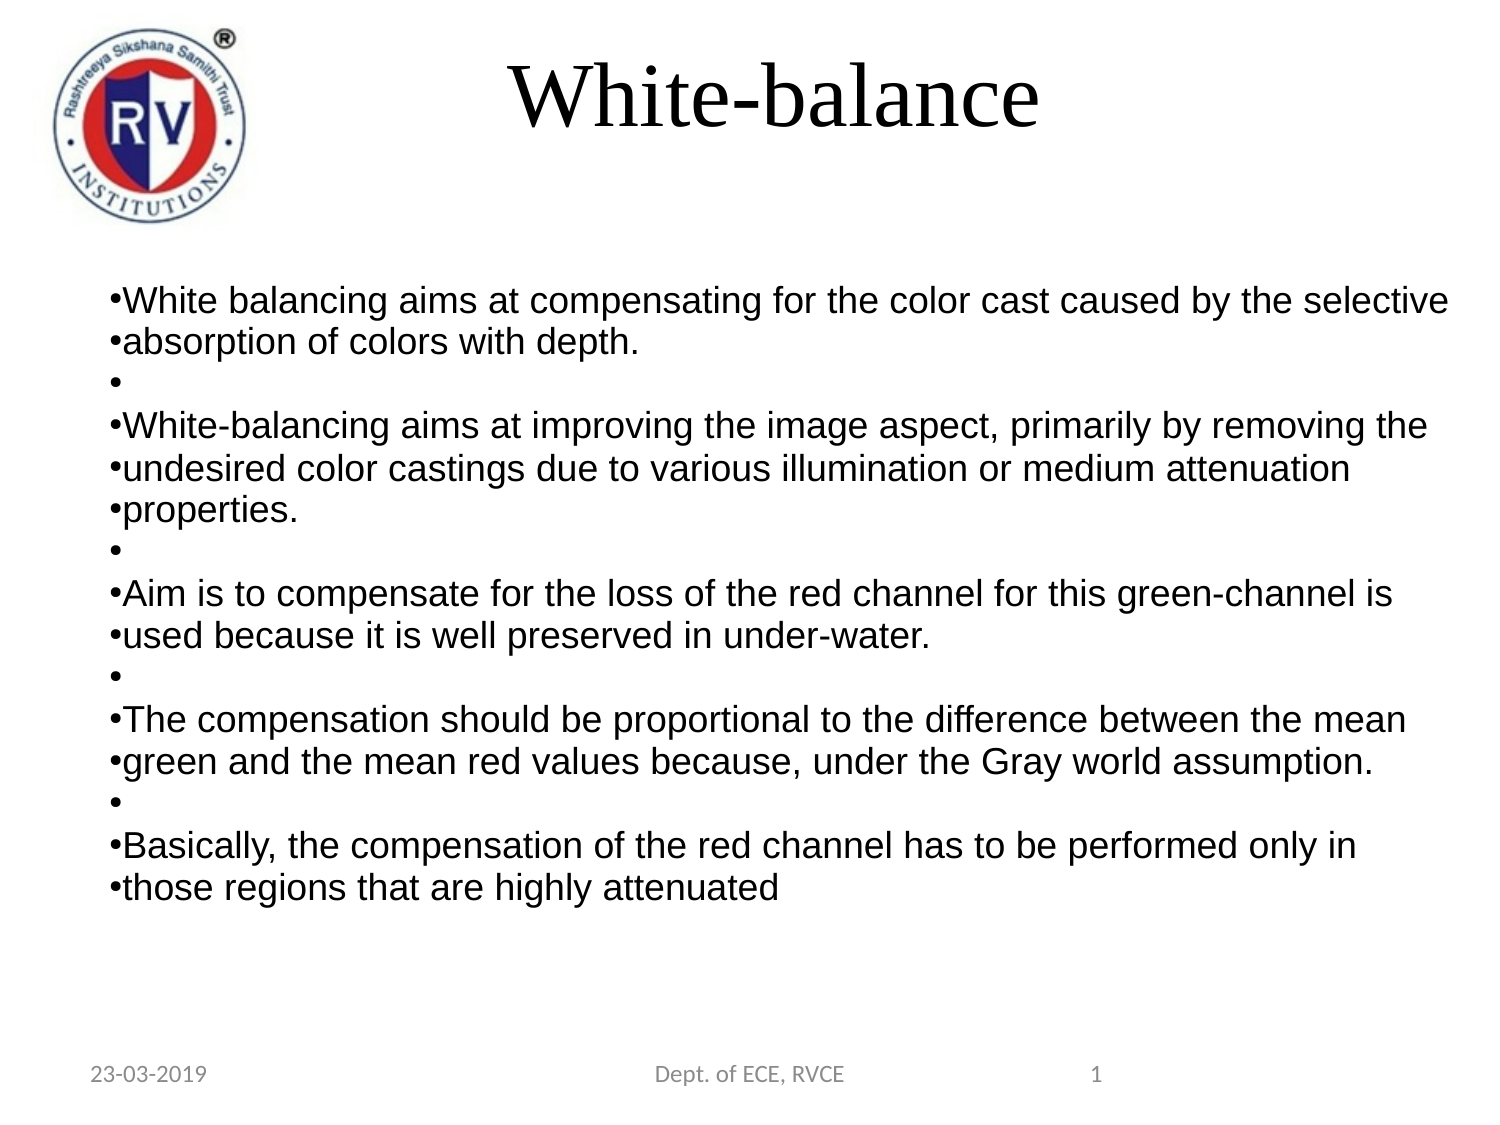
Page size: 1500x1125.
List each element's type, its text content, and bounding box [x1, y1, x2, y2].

text_box Dept. of ECE, RVCE [512, 1042, 988, 1103]
text_box White balancing aims at compensating for the color cast caused by the selective absorption of colors with depth. White-balancing aims at improving the image aspect, primarily by removing the undesired color castings due to various illumination or medium attenuation properties. Aim is to compensate for the loss of the red channel for this green-channel is used because it is well preserved in under-water. The compensation should be proportional to the difference between the mean green and the mean red values because, under the Gray world assumption. Basically, the compensation of the red channel has to be performed only in those regions that are highly attenuated [94, 271, 1498, 917]
title White-balance [239, 19, 1376, 161]
text_box 23-03-2019 [75, 1042, 425, 1103]
text_box [1074, 1042, 1425, 1103]
